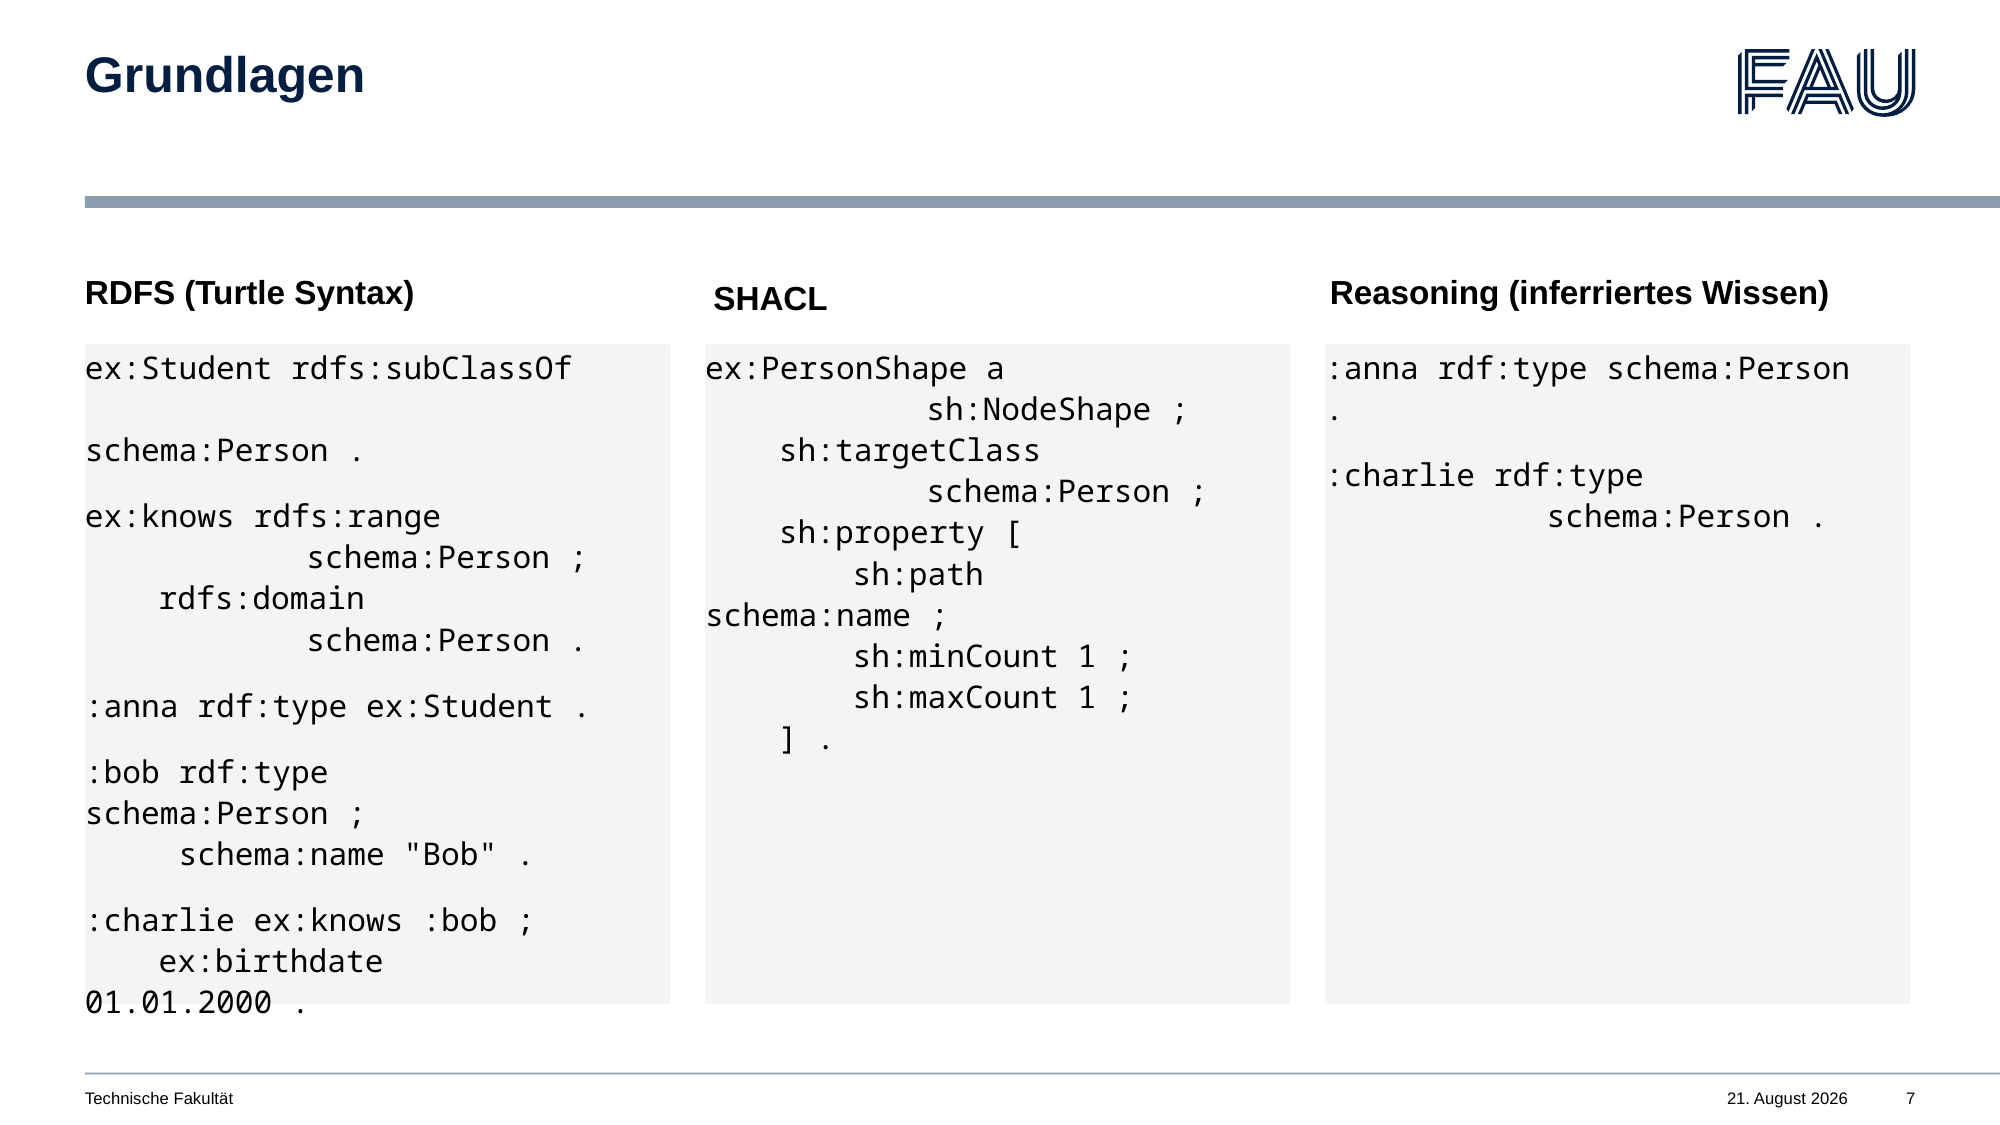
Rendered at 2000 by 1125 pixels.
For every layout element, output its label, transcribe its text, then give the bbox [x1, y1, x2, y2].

list SHACL [713, 273, 1299, 331]
list :anna rdf:type schema:Person . :charlie rdf:type schema:Person . [1325, 344, 1911, 1004]
list Reasoning (inferriertes Wissen) [1329, 267, 1916, 325]
list ex:PersonShape a sh:NodeShape ; sh:targetClass schema:Person ; sh:property [ sh:path schema:name ; sh:minCount 1 ; sh:maxCount 1 ; ] . [705, 344, 1291, 1004]
list ex:Student rdfs:subClassOf schema:Person . ex:knows rdfs:range schema:Person ; rdfs:domain schema:Person . :anna rdf:type ex:Student . :bob rdf:type schema:Person ; schema:name "Bob" . :charlie ex:knows :bob ; ex:birthdate 01.01.2000 . [84, 344, 671, 1004]
title Grundlagen [84, 49, 1208, 104]
footer Technische Fakultät [84, 1088, 983, 1109]
slide_number <Foliennummer> [1883, 1088, 1916, 1109]
list RDFS (Turtle Syntax) [84, 267, 671, 325]
slide_number 3. November 2025 [1708, 1088, 1849, 1109]
